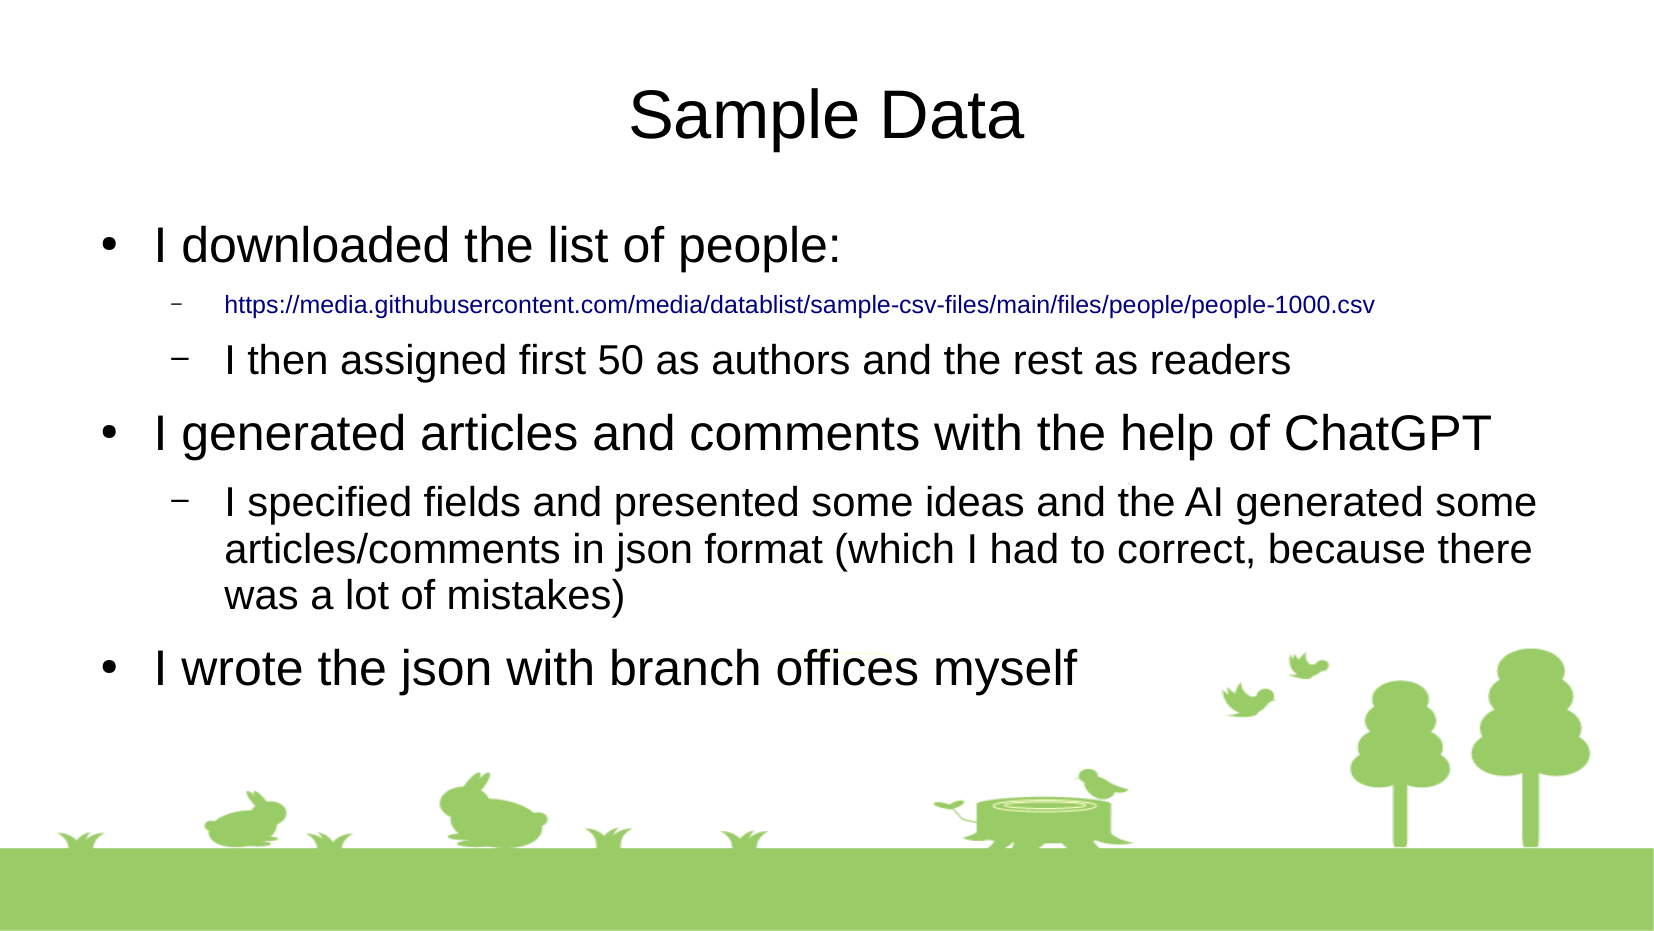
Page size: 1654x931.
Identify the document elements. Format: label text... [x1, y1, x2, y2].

picture [0, 0, 1654, 931]
list I downloaded the list of people: https://media.githubusercontent.com/media/datablist/sample-csv-files/main/files/people/people-1000.csv I then assigned first 50 as authors and the rest as readers I generated articles and comments with the help of ChatGPT I specified fields and presented some ideas and the AI generated some articles/comments in json format (which I had to correct, because there was a lot of mistakes) I wrote the json with branch offices myself [82, 217, 1571, 758]
title Sample Data [82, 37, 1571, 193]
